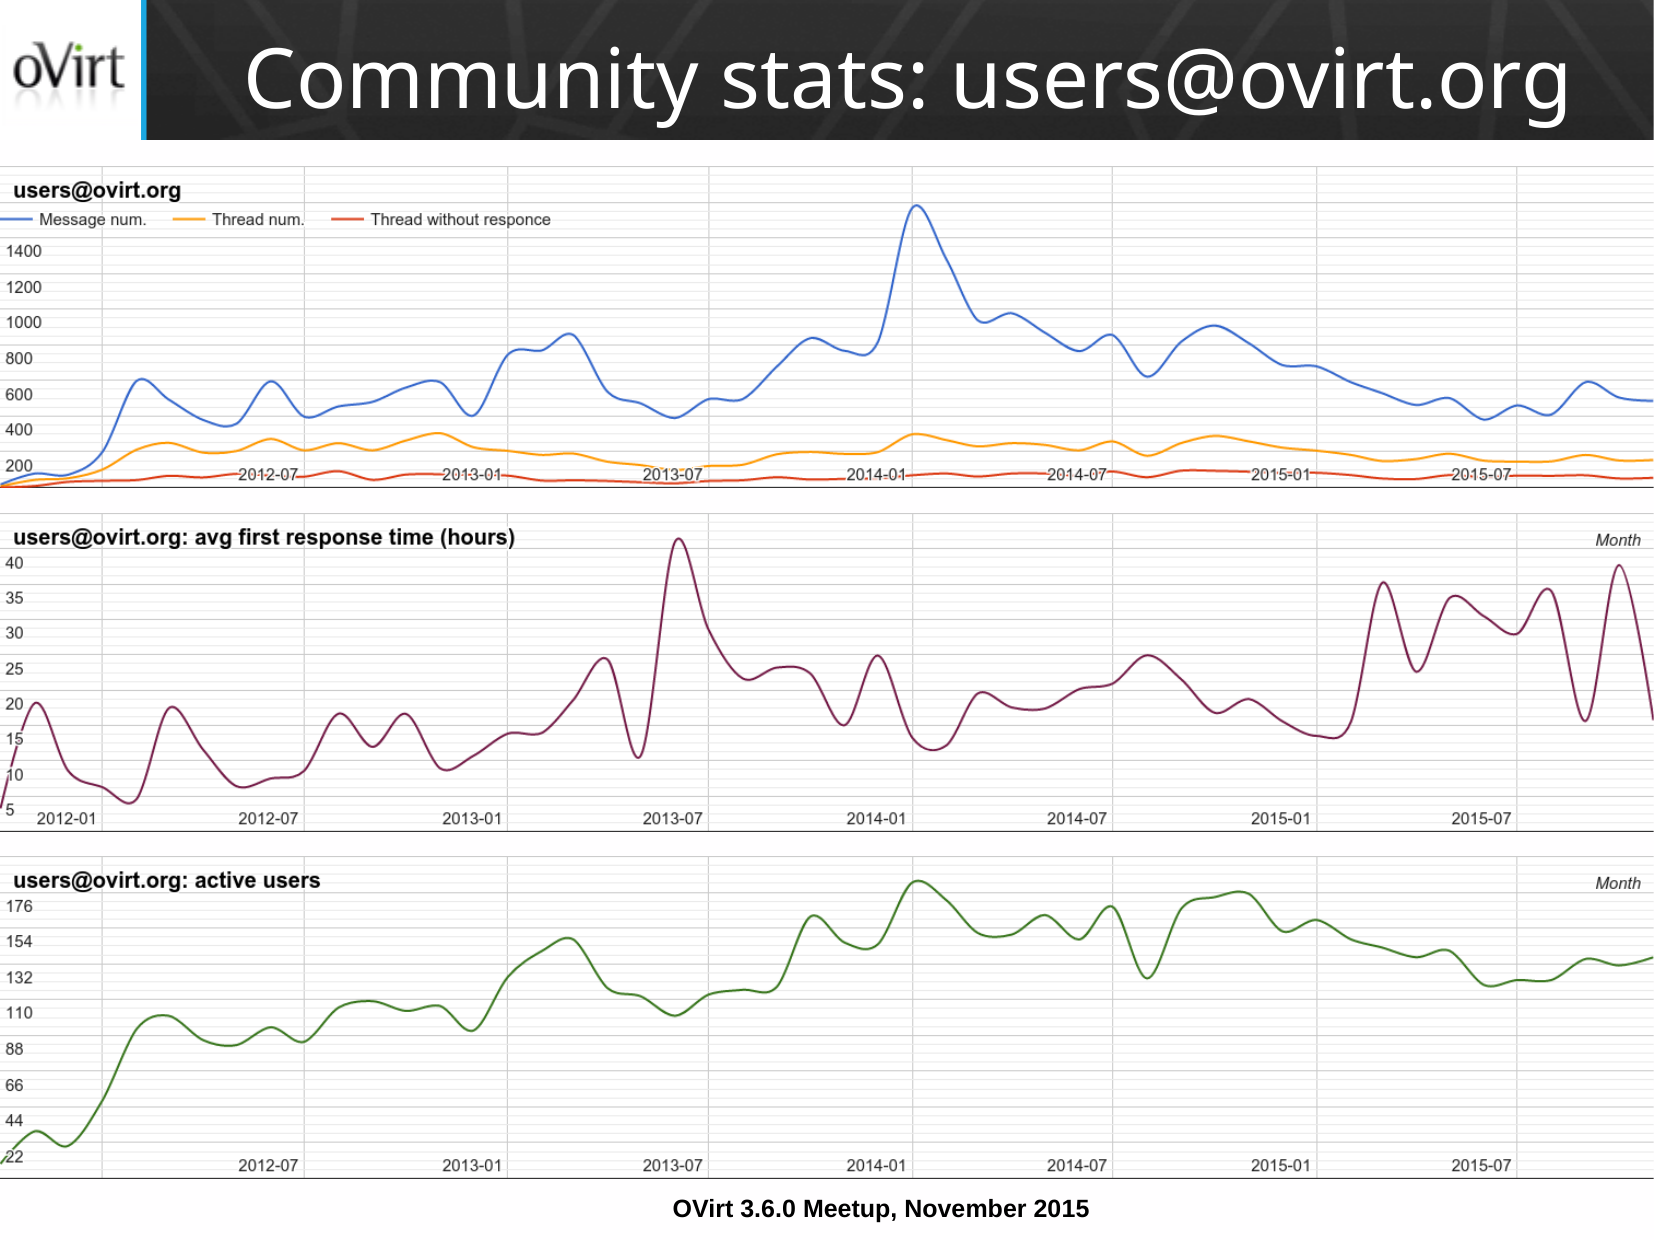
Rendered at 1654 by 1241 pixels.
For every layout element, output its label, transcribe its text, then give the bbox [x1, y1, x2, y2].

picture [0, 856, 1654, 1179]
picture [0, 513, 1654, 832]
title Community stats: users@ovirt.org [164, 18, 1653, 119]
picture [0, 0, 1654, 140]
picture [0, 166, 1654, 488]
